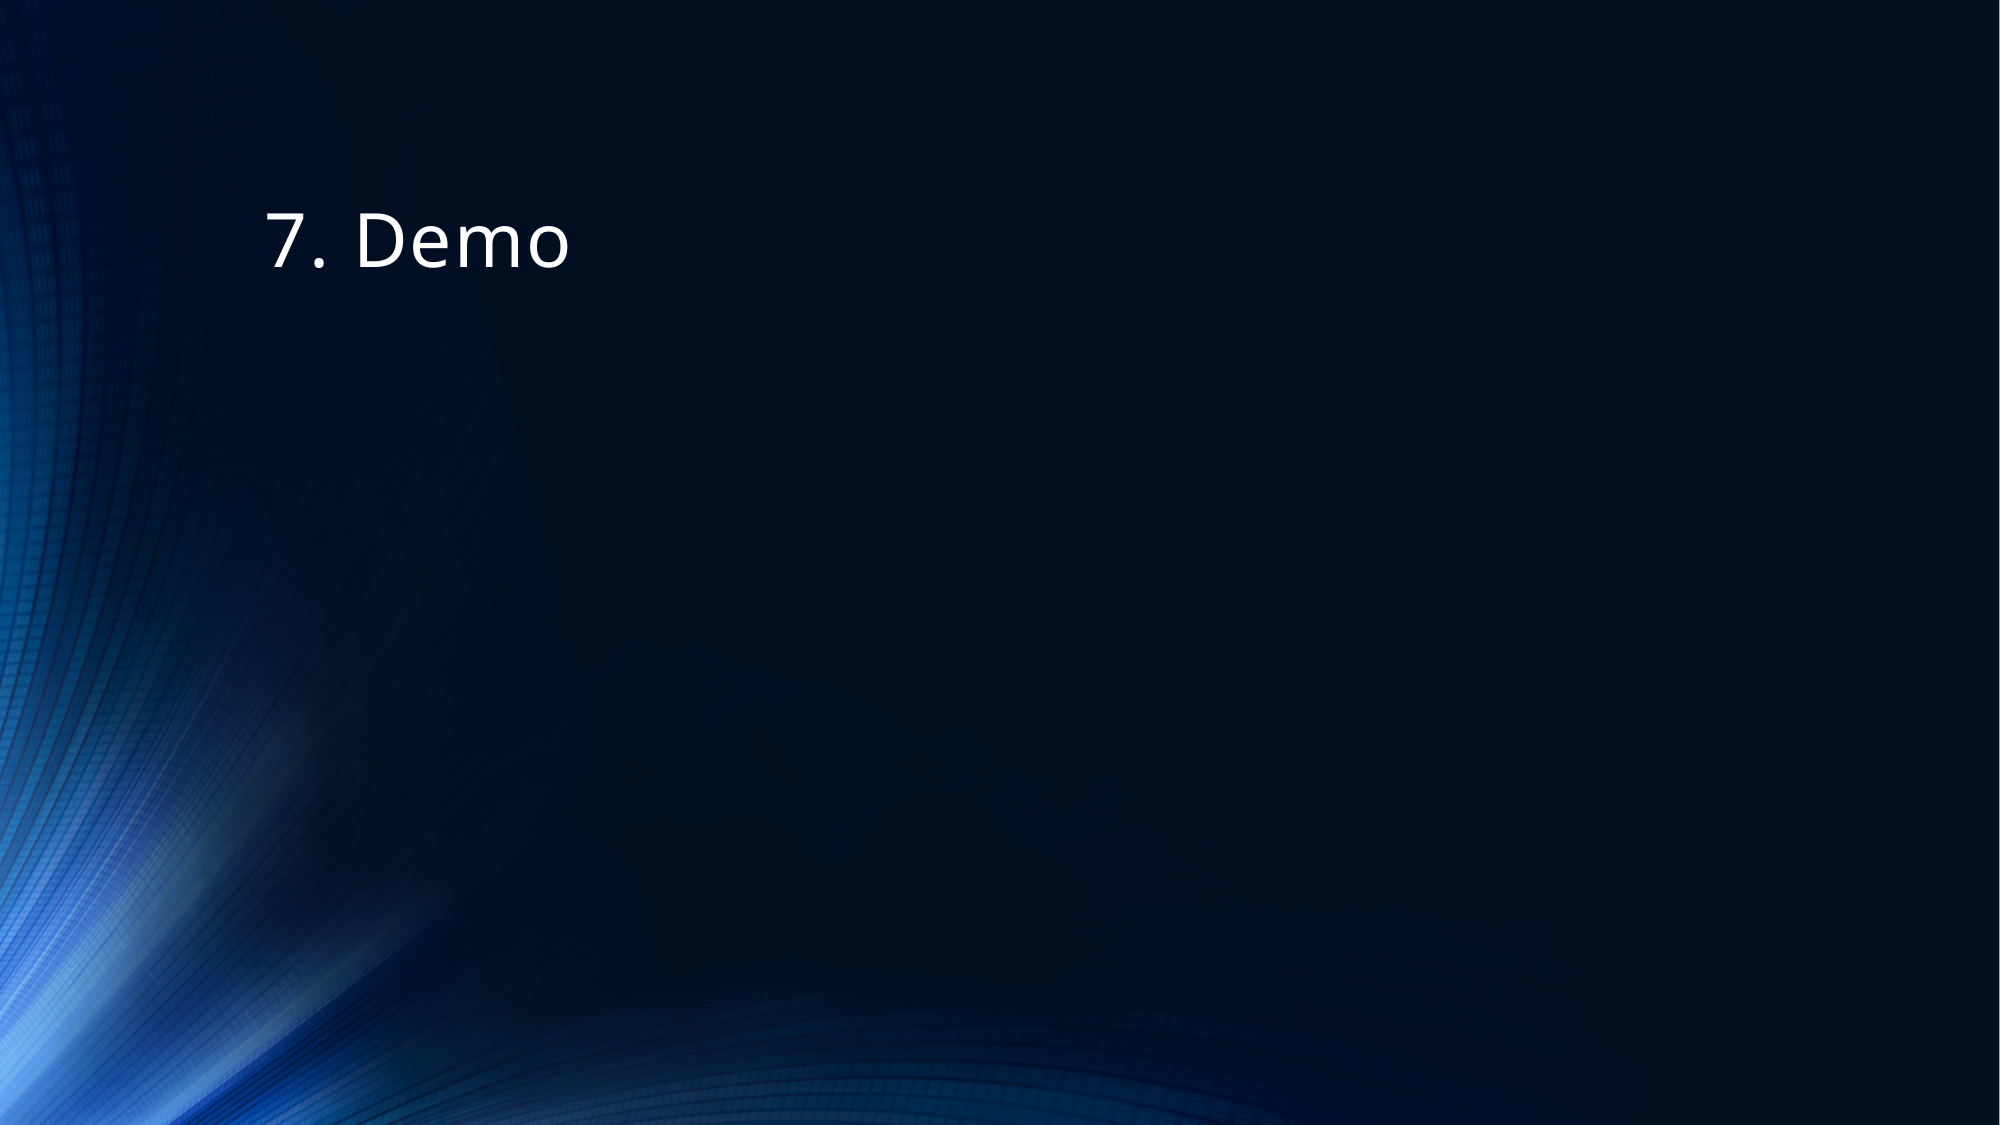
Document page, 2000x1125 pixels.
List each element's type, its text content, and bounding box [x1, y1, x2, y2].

title 7. Demo [249, 62, 1750, 288]
